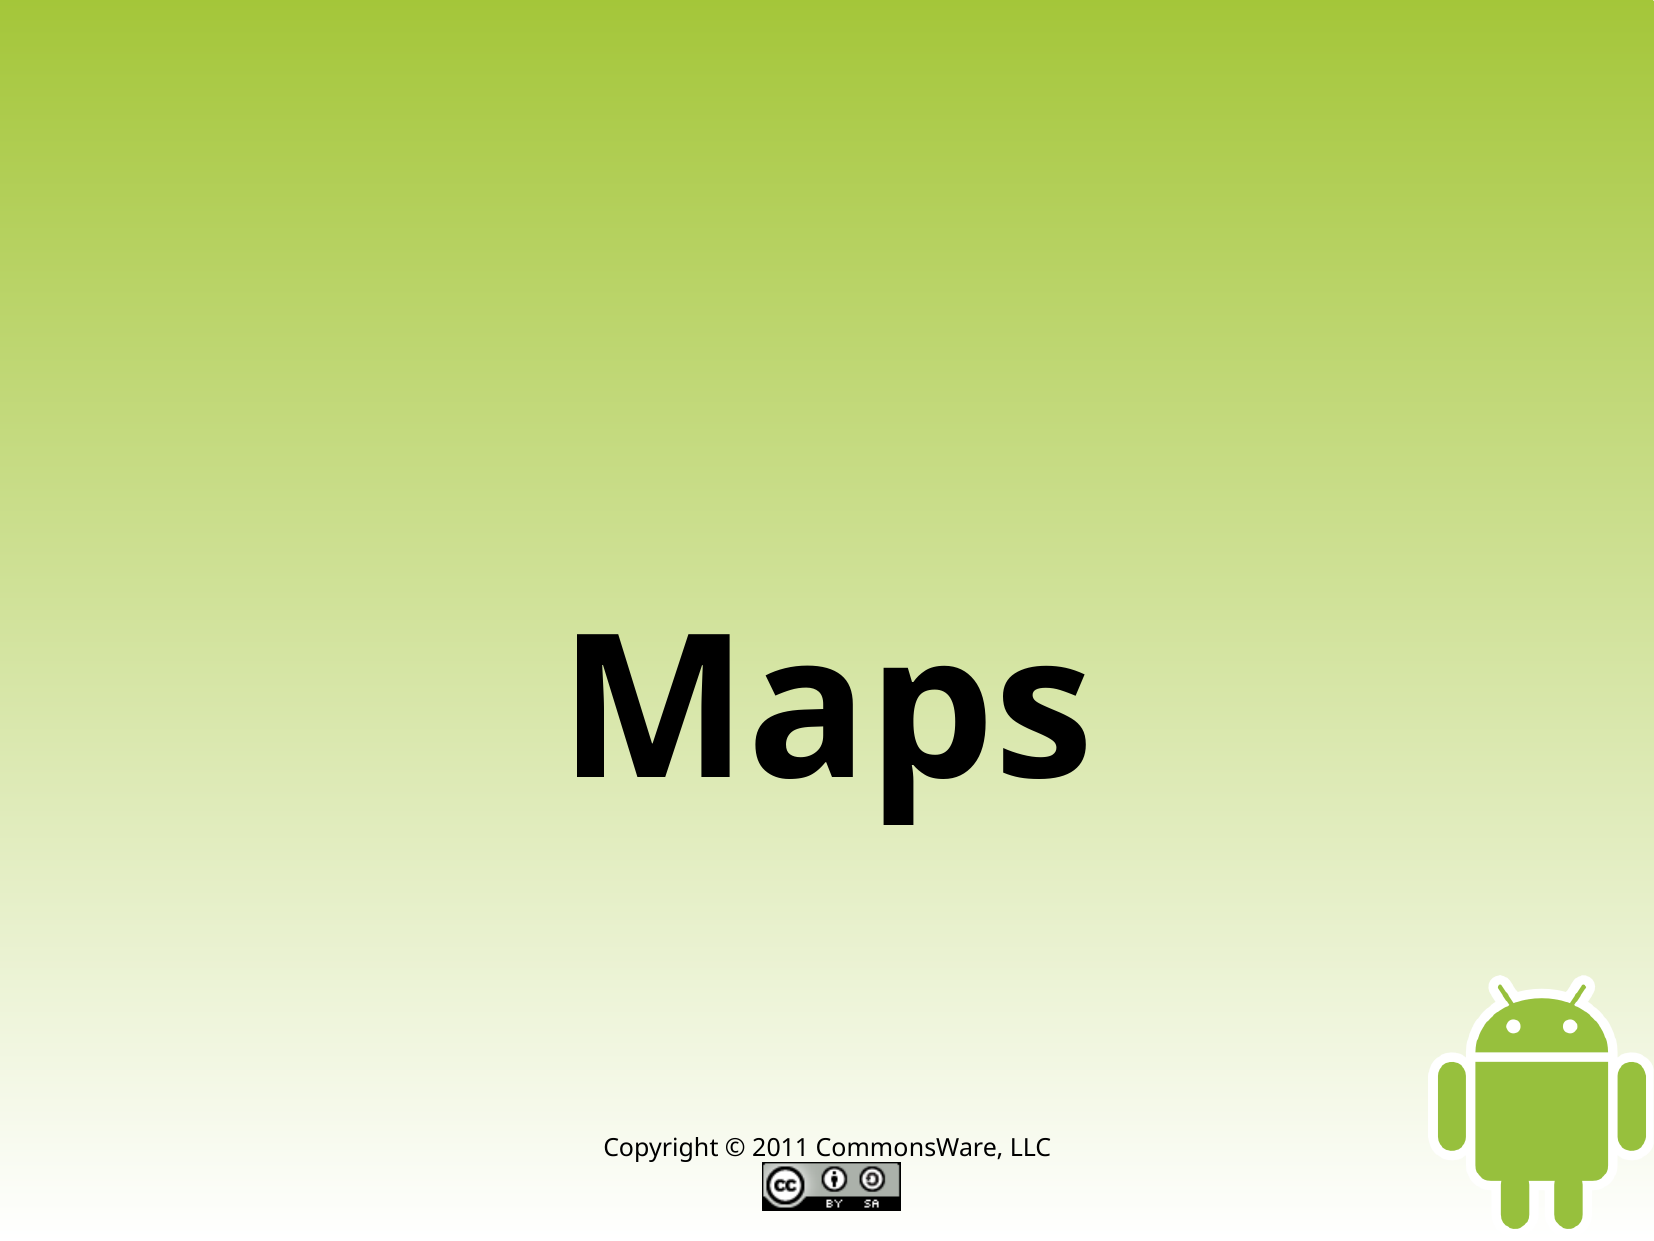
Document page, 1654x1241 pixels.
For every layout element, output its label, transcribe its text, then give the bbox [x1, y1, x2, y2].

picture [762, 1162, 901, 1211]
subtitle Maps [82, 290, 1571, 1109]
picture [1428, 975, 1654, 1238]
